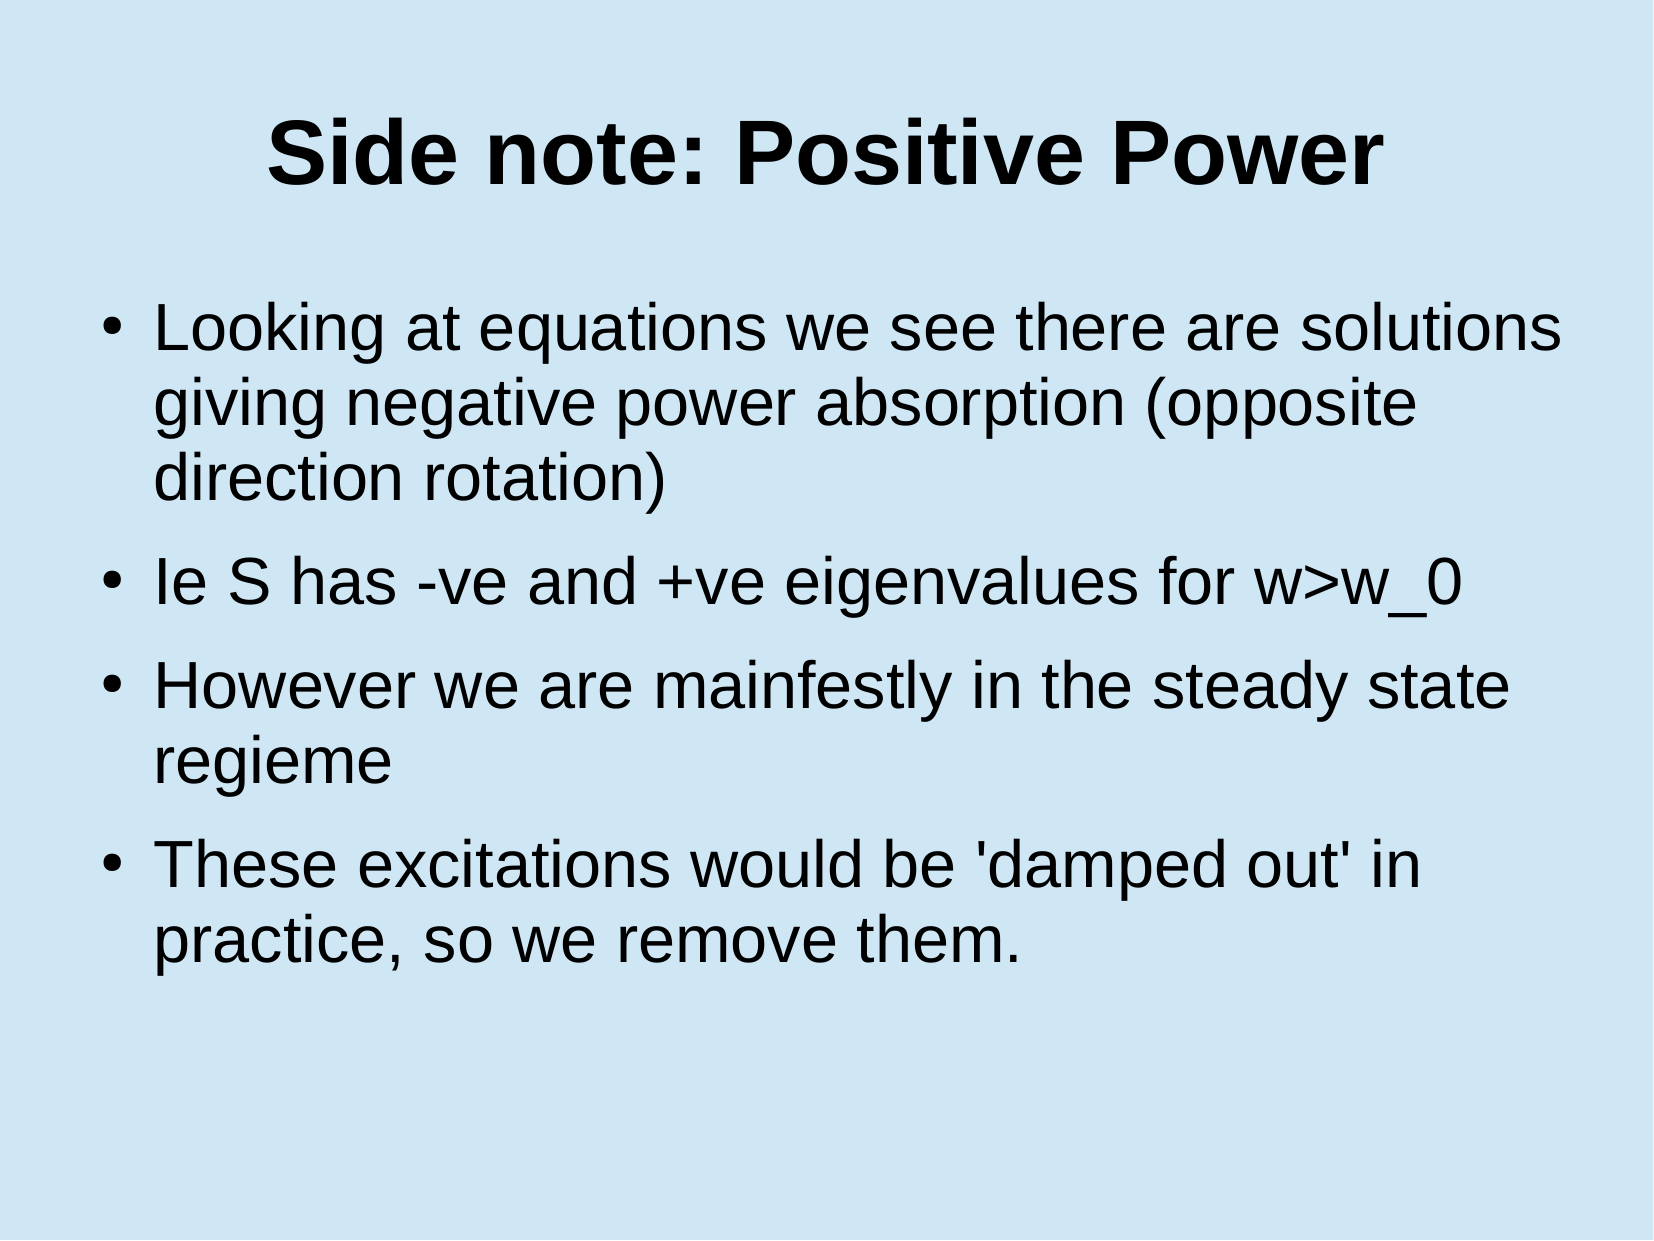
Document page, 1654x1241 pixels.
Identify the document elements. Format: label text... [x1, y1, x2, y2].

list Looking at equations we see there are solutions giving negative power absorption (opposite direction rotation) Ie S has -ve and +ve eigenvalues for w>w_0 However we are mainfestly in the steady state regieme These excitations would be 'damped out' in practice, so we remove them. [82, 290, 1571, 1010]
title Side note: Positive Power [82, 49, 1571, 257]
